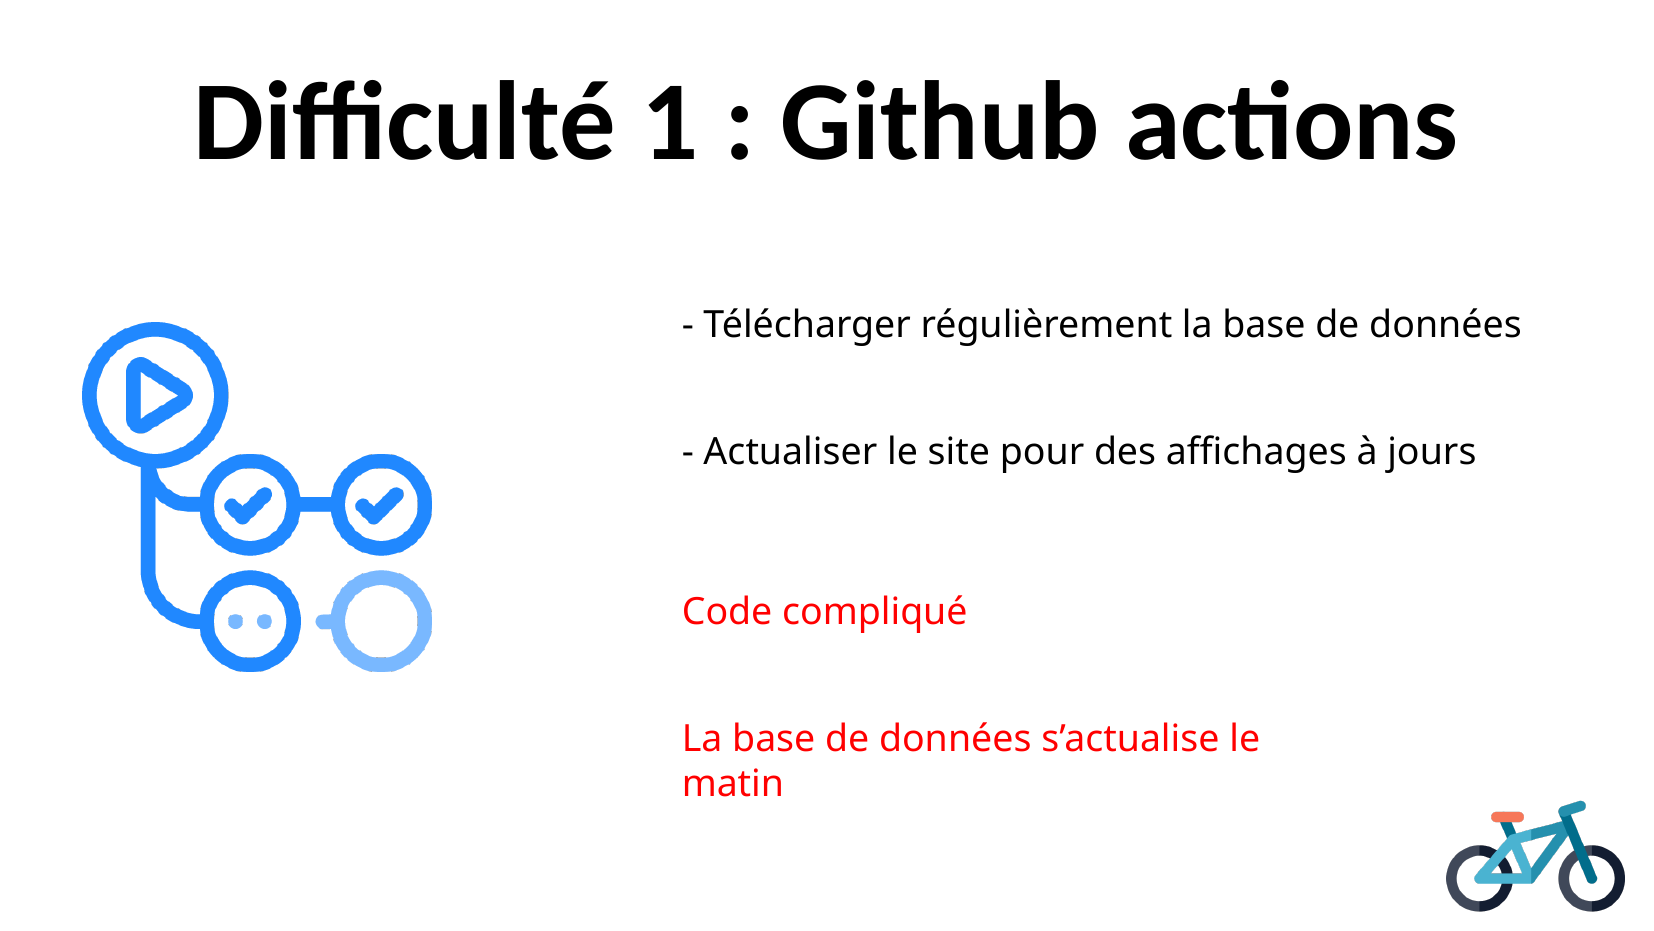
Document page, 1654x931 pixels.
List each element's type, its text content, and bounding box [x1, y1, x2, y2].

text_box - Actualiser le site pour des affichages à jours [666, 419, 1433, 481]
title Difficulté 1 : Github actions [82, 37, 1571, 193]
text_box Code compliqué [666, 579, 1294, 640]
picture [82, 322, 432, 672]
text_box La base de données s’actualise le matin [666, 706, 1352, 769]
text_box - Télécharger régulièrement la base de données [666, 292, 1466, 354]
picture [1446, 767, 1625, 931]
